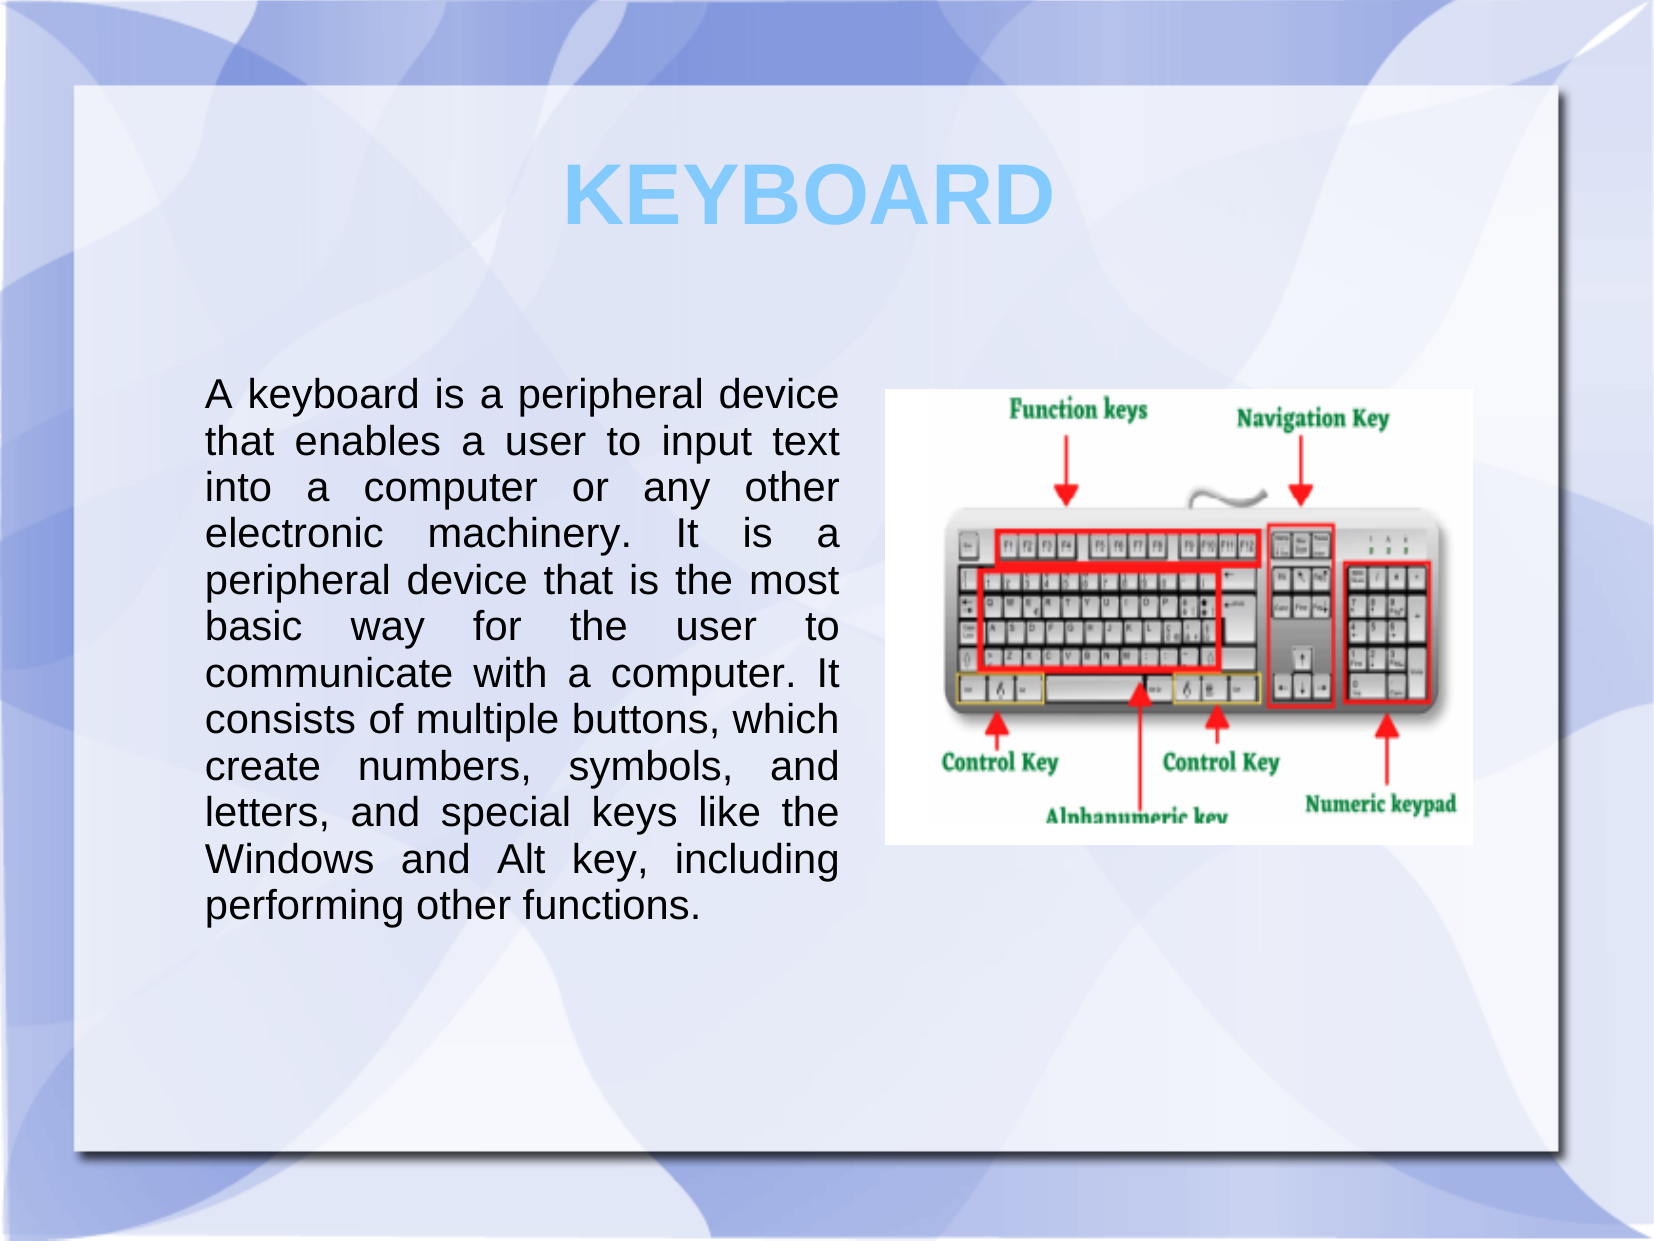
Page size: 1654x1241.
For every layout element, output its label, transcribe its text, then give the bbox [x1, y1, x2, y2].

subtitle A keyboard is a peripheral device that enables a user to input text into a computer or any other electronic machinery. It is a peripheral device that is the most basic way for the user to communicate with a computer. It consists of multiple buttons, which create numbers, symbols, and letters, and special keys like the Windows and Alt key, including performing other functions. [129, 324, 841, 975]
picture [0, 0, 1654, 1241]
title KEYBOARD [82, 90, 1536, 298]
